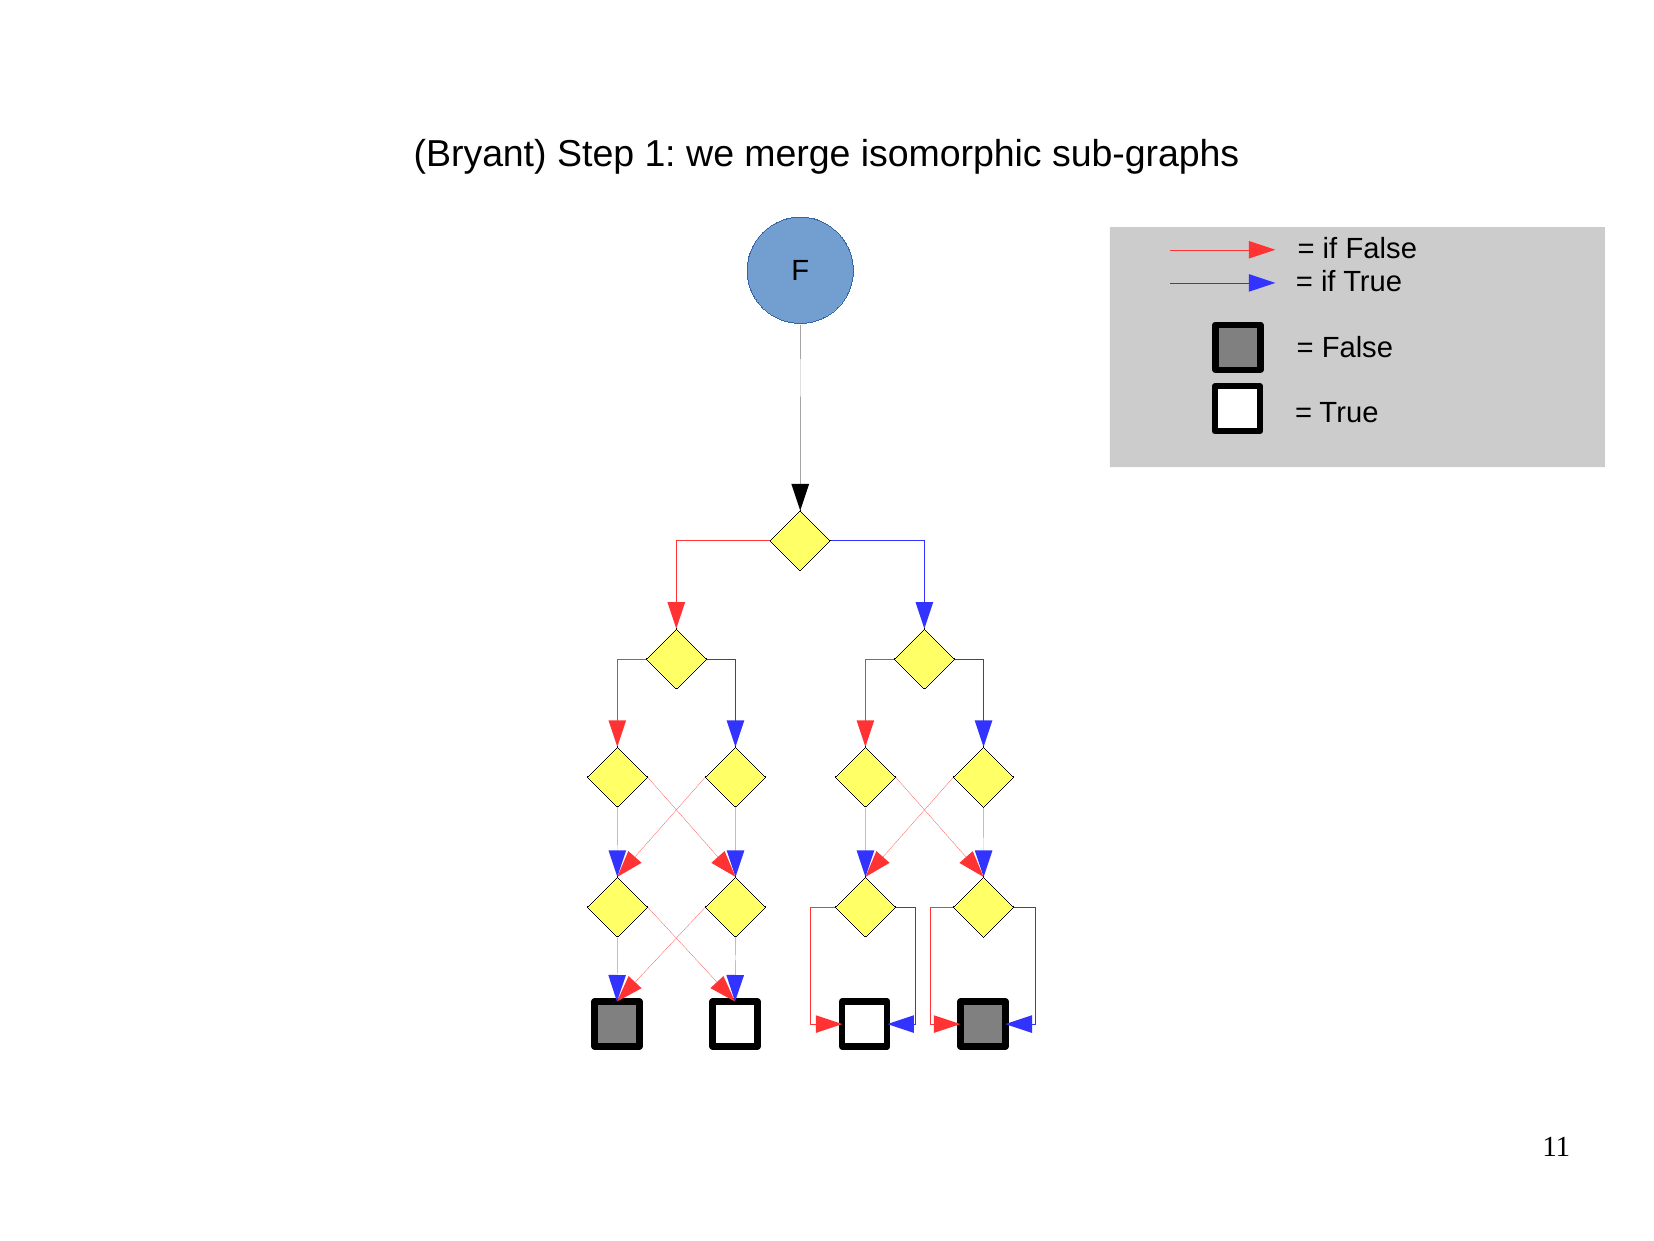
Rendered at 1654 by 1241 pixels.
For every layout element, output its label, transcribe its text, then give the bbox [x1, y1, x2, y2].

text_box [770, 510, 831, 571]
text_box [705, 746, 766, 807]
text_box [894, 628, 955, 689]
text_box = if False = if True = False = True [1109, 227, 1605, 468]
text_box [1215, 324, 1261, 370]
text_box [705, 876, 766, 937]
text_box [960, 1001, 1006, 1047]
title (Bryant) Step 1: we merge isomorphic sub-graphs [82, 49, 1571, 257]
text_box [842, 1001, 888, 1047]
text_box [953, 876, 1014, 938]
text_box [953, 746, 1014, 808]
text_box [1215, 386, 1261, 432]
text_box [835, 746, 896, 807]
text_box [646, 628, 707, 689]
text_box [712, 1001, 758, 1047]
text_box F [747, 257, 854, 324]
text_box [587, 876, 648, 937]
text_box [587, 746, 648, 807]
text_box [594, 1001, 640, 1047]
text_box [835, 876, 896, 937]
